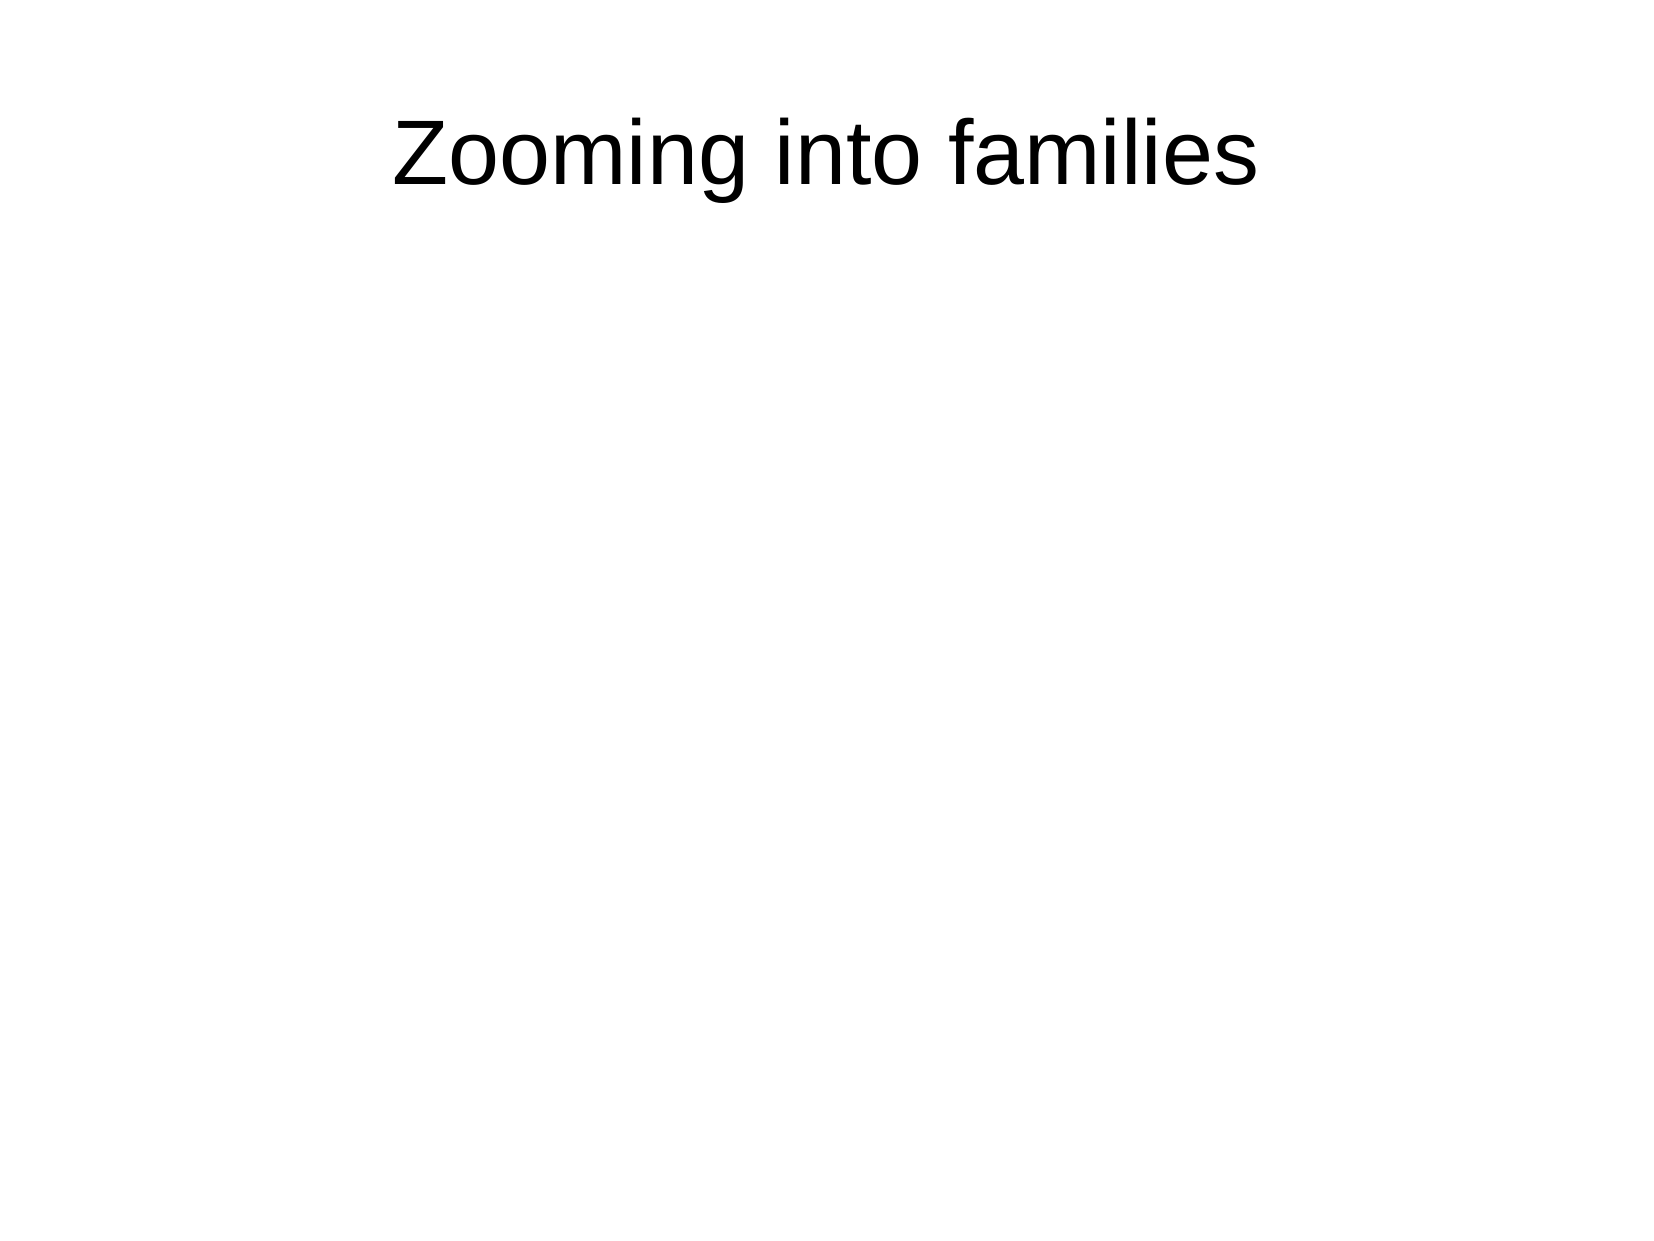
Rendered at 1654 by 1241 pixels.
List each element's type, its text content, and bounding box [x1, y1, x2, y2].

title Zooming into families [82, 49, 1571, 257]
